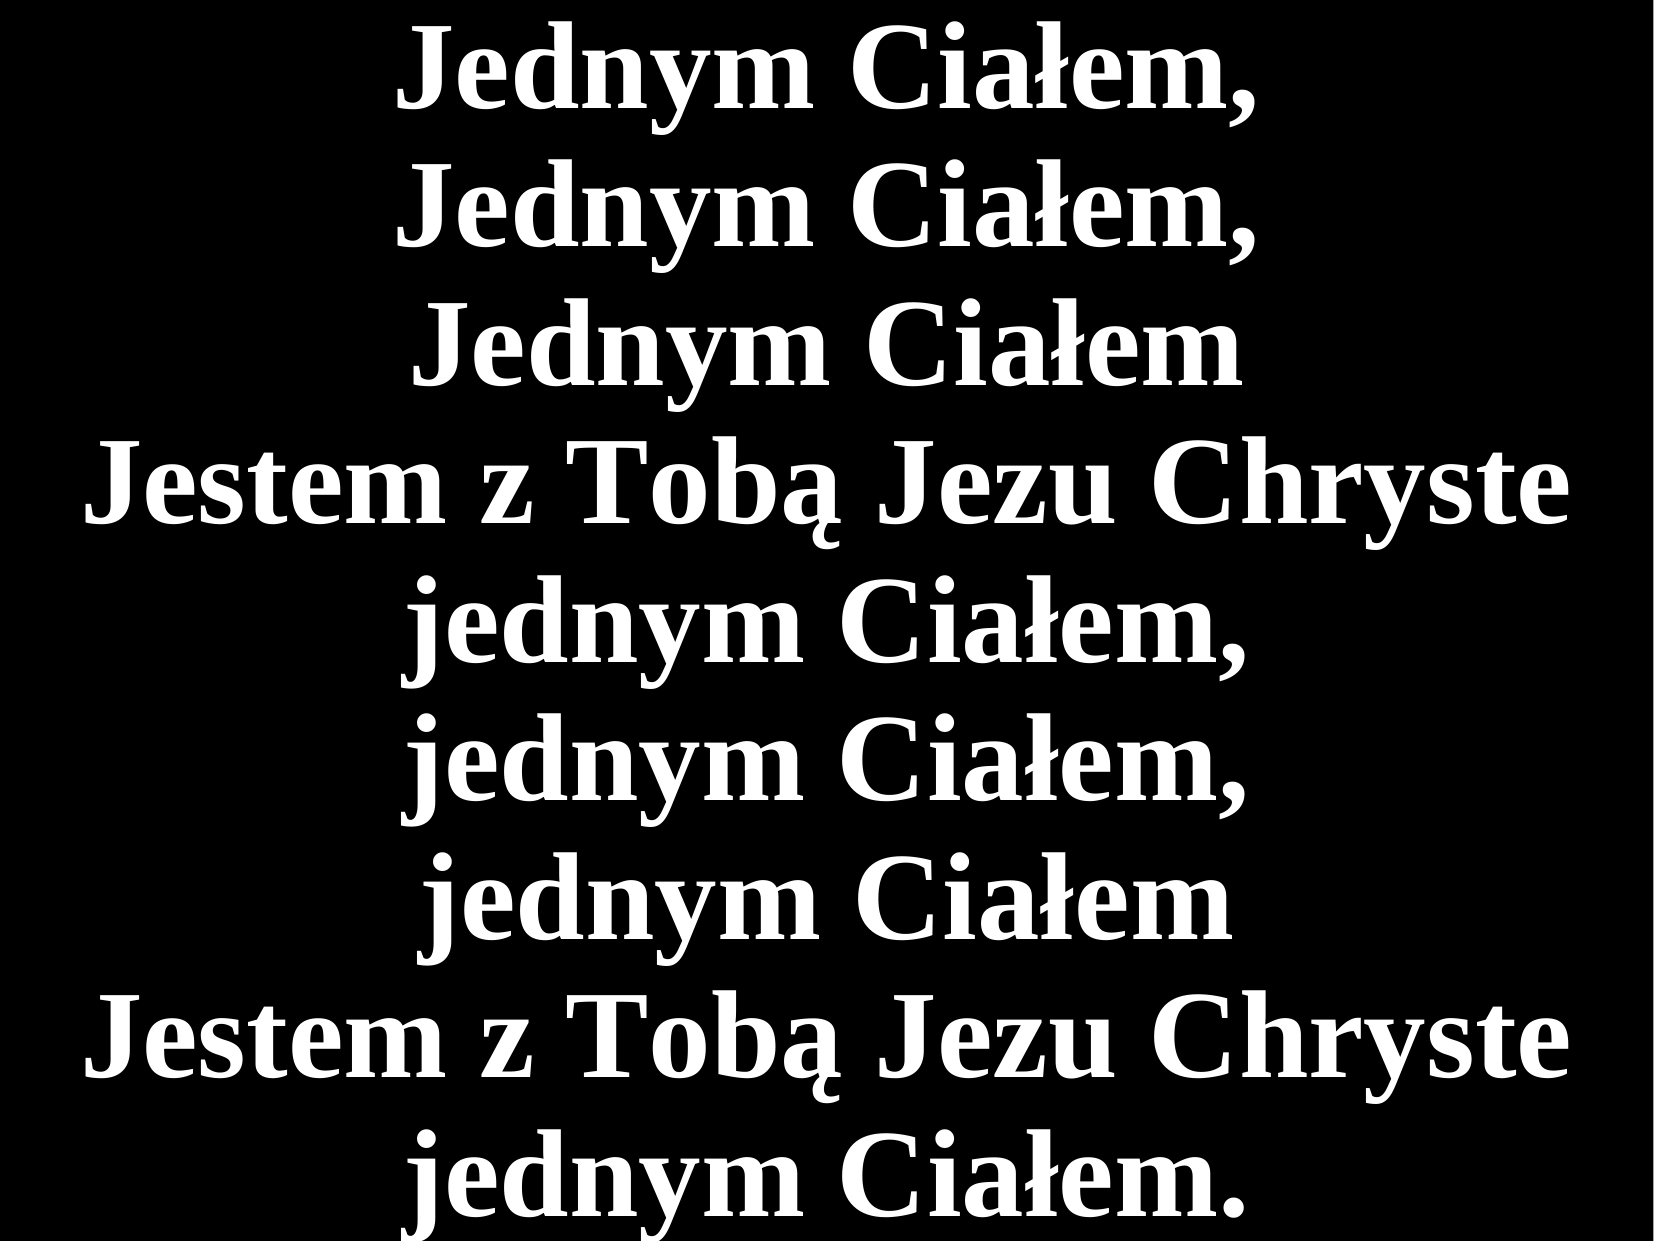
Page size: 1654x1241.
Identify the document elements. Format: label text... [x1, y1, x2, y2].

title Jednym Ciałem, Jednym Ciałem, Jednym Ciałem Jestem z Tobą Jezu Chryste jednym Ciałem, jednym Ciałem, jednym Ciałem Jestem z Tobą Jezu Chryste jednym Ciałem. [0, 0, 1654, 1241]
